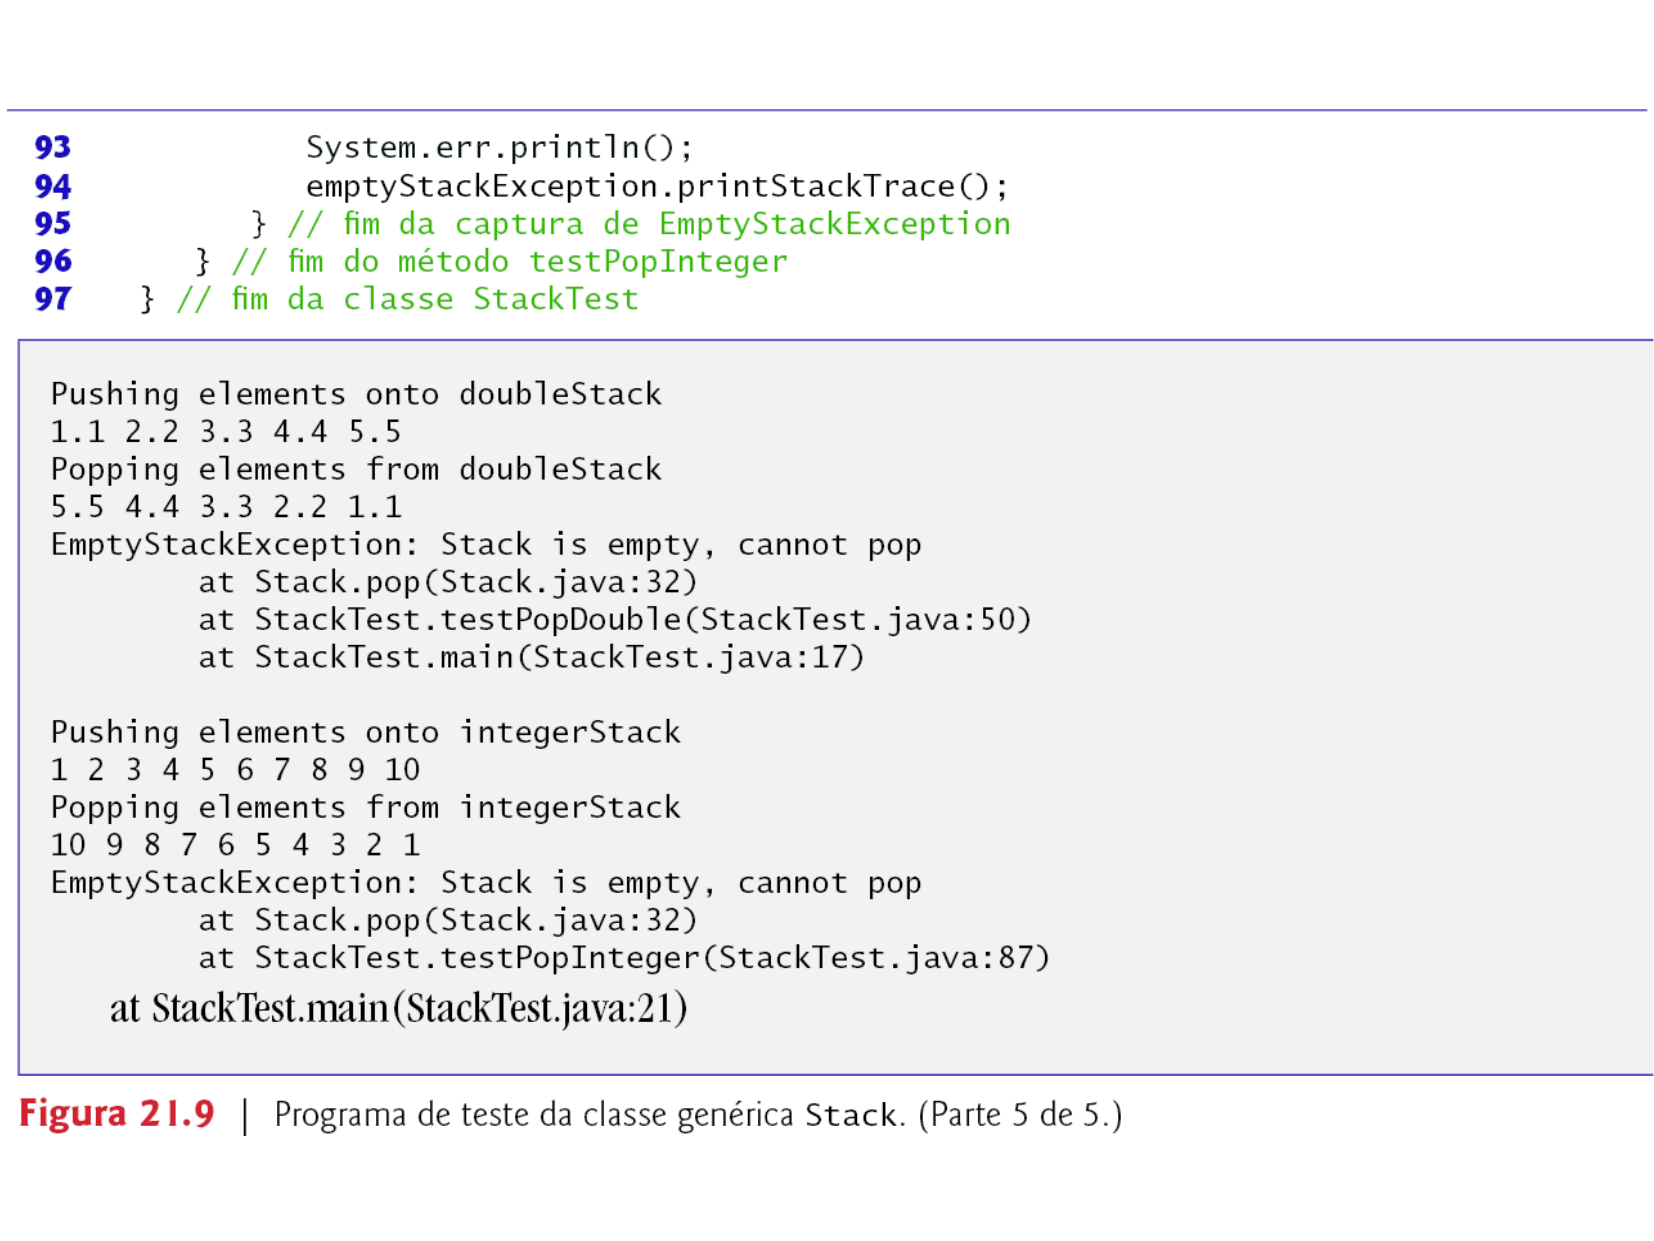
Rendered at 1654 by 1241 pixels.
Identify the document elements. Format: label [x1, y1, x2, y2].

picture [6, 109, 1654, 1136]
